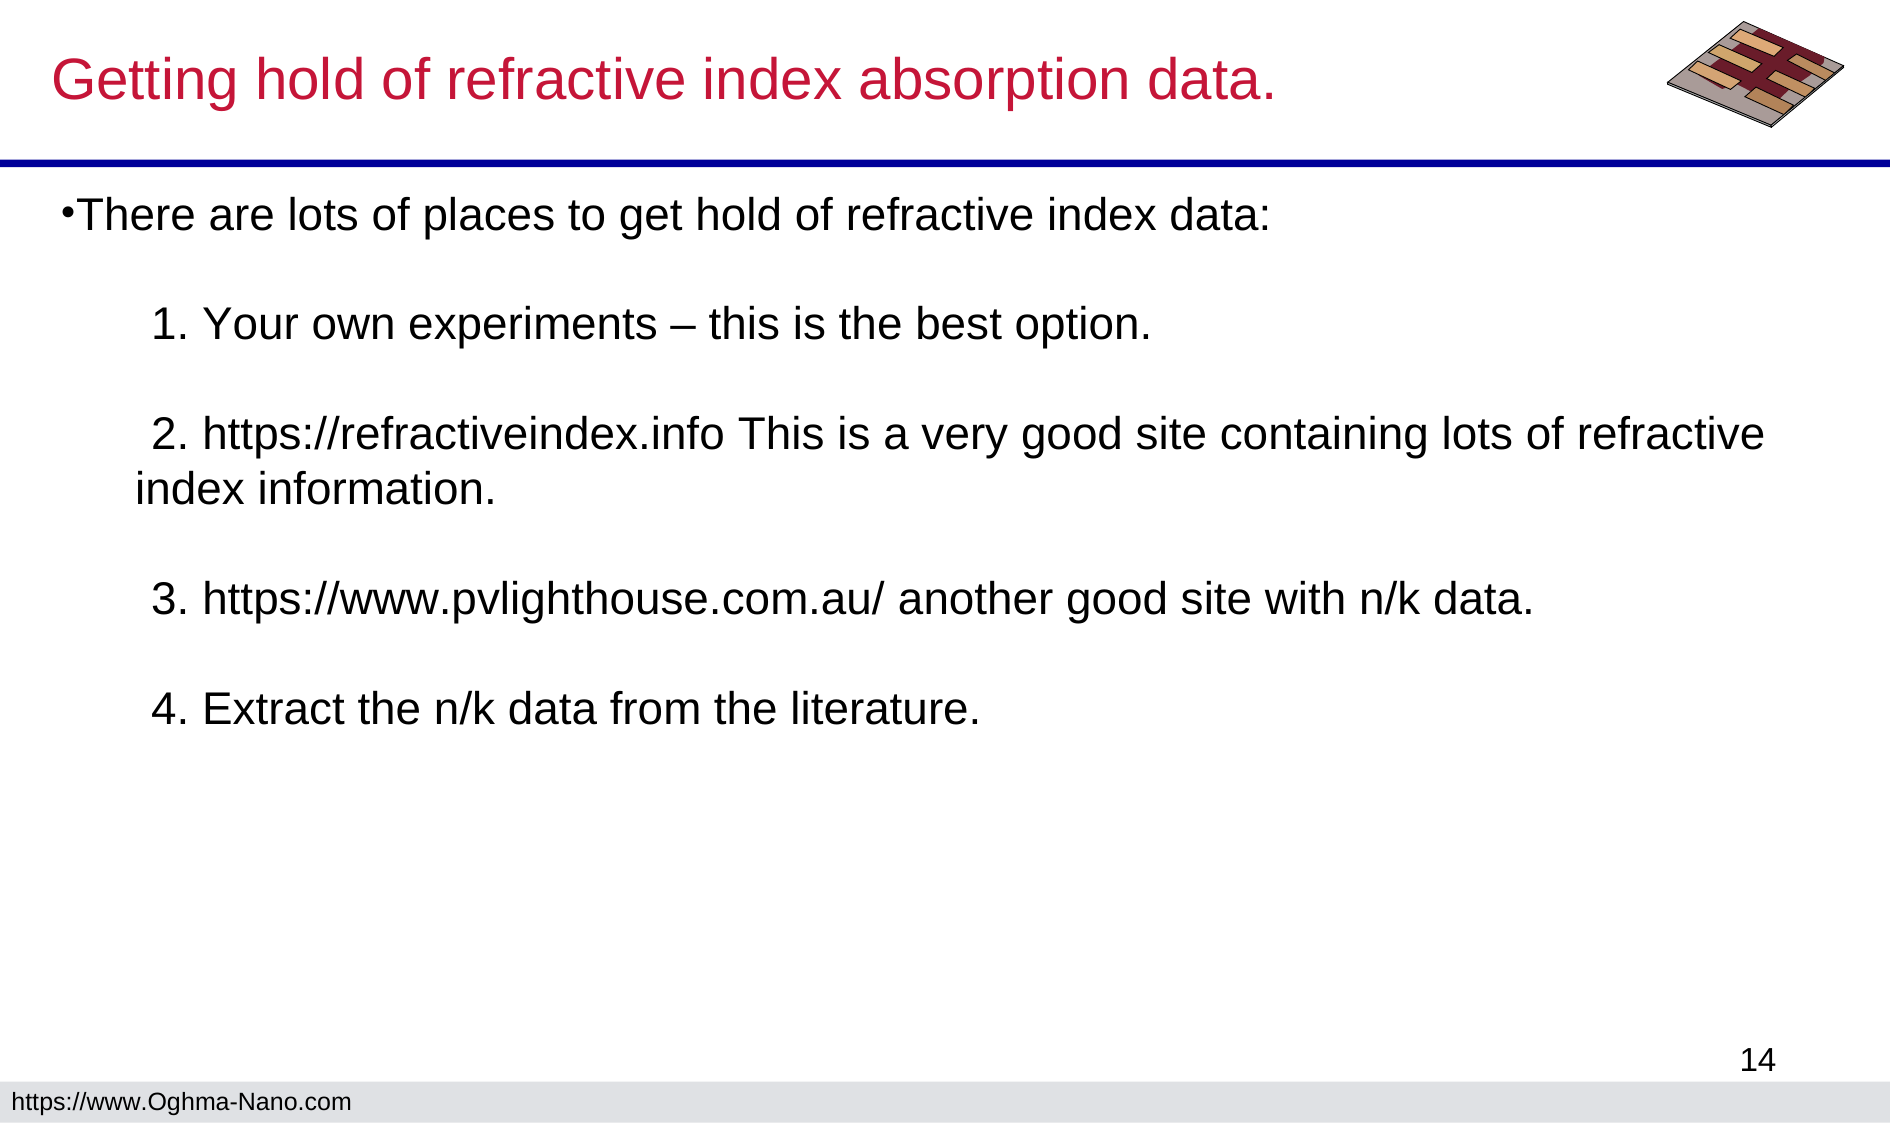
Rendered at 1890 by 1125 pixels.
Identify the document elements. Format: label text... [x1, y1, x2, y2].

text_box <number> [1724, 1030, 1890, 1101]
text_box There are lots of places to get hold of refractive index data: 1. Your own experiments – this is the best option. 2. https://refractiveindex.info This is a very good site containing lots of refractive index information. 3. https://www.pvlighthouse.com.au/ another good site with n/k data. 4. Extract the n/k data from the literature. [45, 176, 1890, 822]
title Getting hold of refractive index absorption data. [36, 6, 1575, 153]
